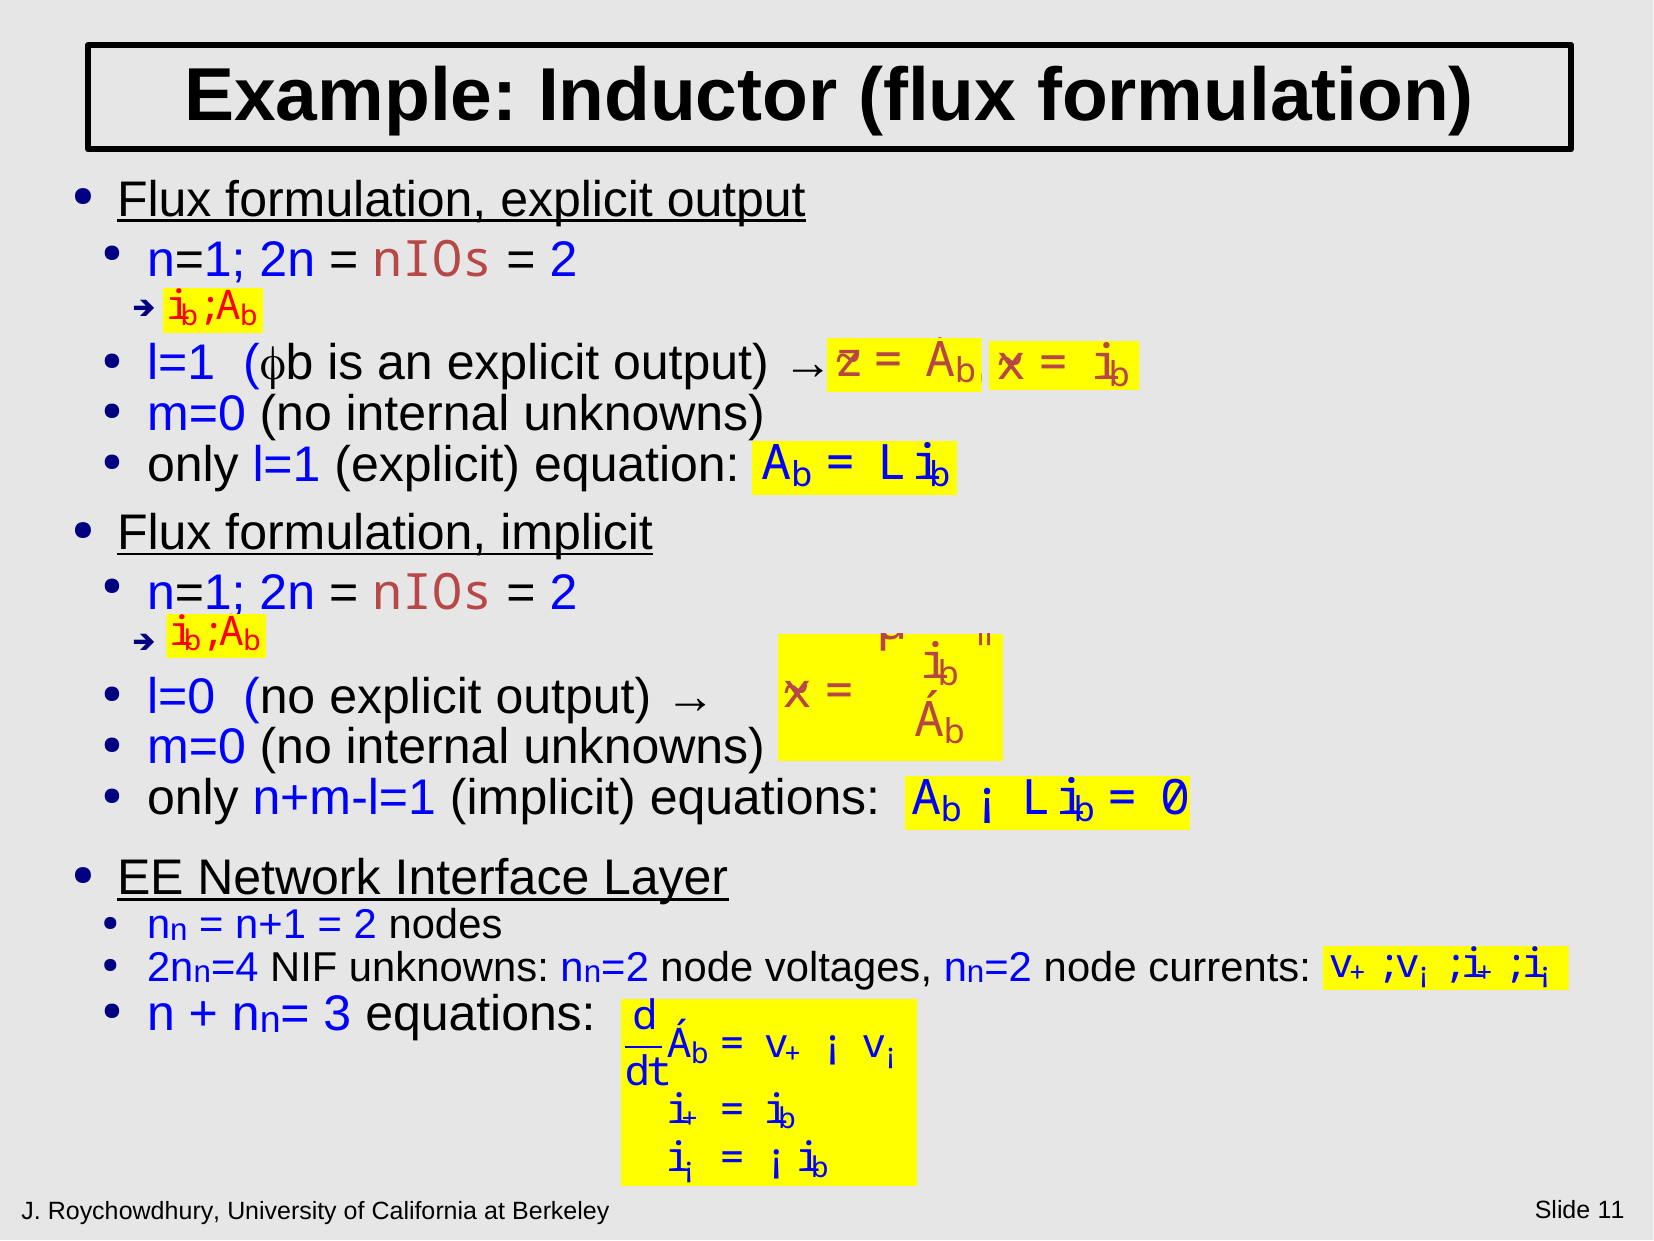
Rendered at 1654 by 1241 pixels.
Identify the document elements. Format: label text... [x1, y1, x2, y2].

picture [989, 341, 1140, 390]
picture [166, 613, 267, 659]
picture [778, 633, 1004, 761]
picture [163, 288, 264, 333]
picture [1322, 945, 1569, 991]
picture [904, 776, 1191, 830]
picture [752, 441, 958, 495]
title Example: Inductor (flux formulation) [88, 45, 1572, 150]
picture [620, 998, 917, 1186]
list Flux formulation, explicit output n=1; 2n = nIOs = 2 l=1 (fb is an explicit output) → , m=0 (no internal unknowns) only l=1 (explicit) equation: Flux formulation, implicit n=1; 2n = nIOs = 2 l=0 (no explicit output) → m=0 (no internal unknowns) only n+m-l=1 (implicit) equations: EE Network Interface Layer nn = n+1 = 2 nodes 2nn=4 NIF unknowns: nn=2 node voltages, nn=2 node currents: n + nn= 3 equations: [41, 175, 1455, 1071]
picture [826, 337, 982, 392]
